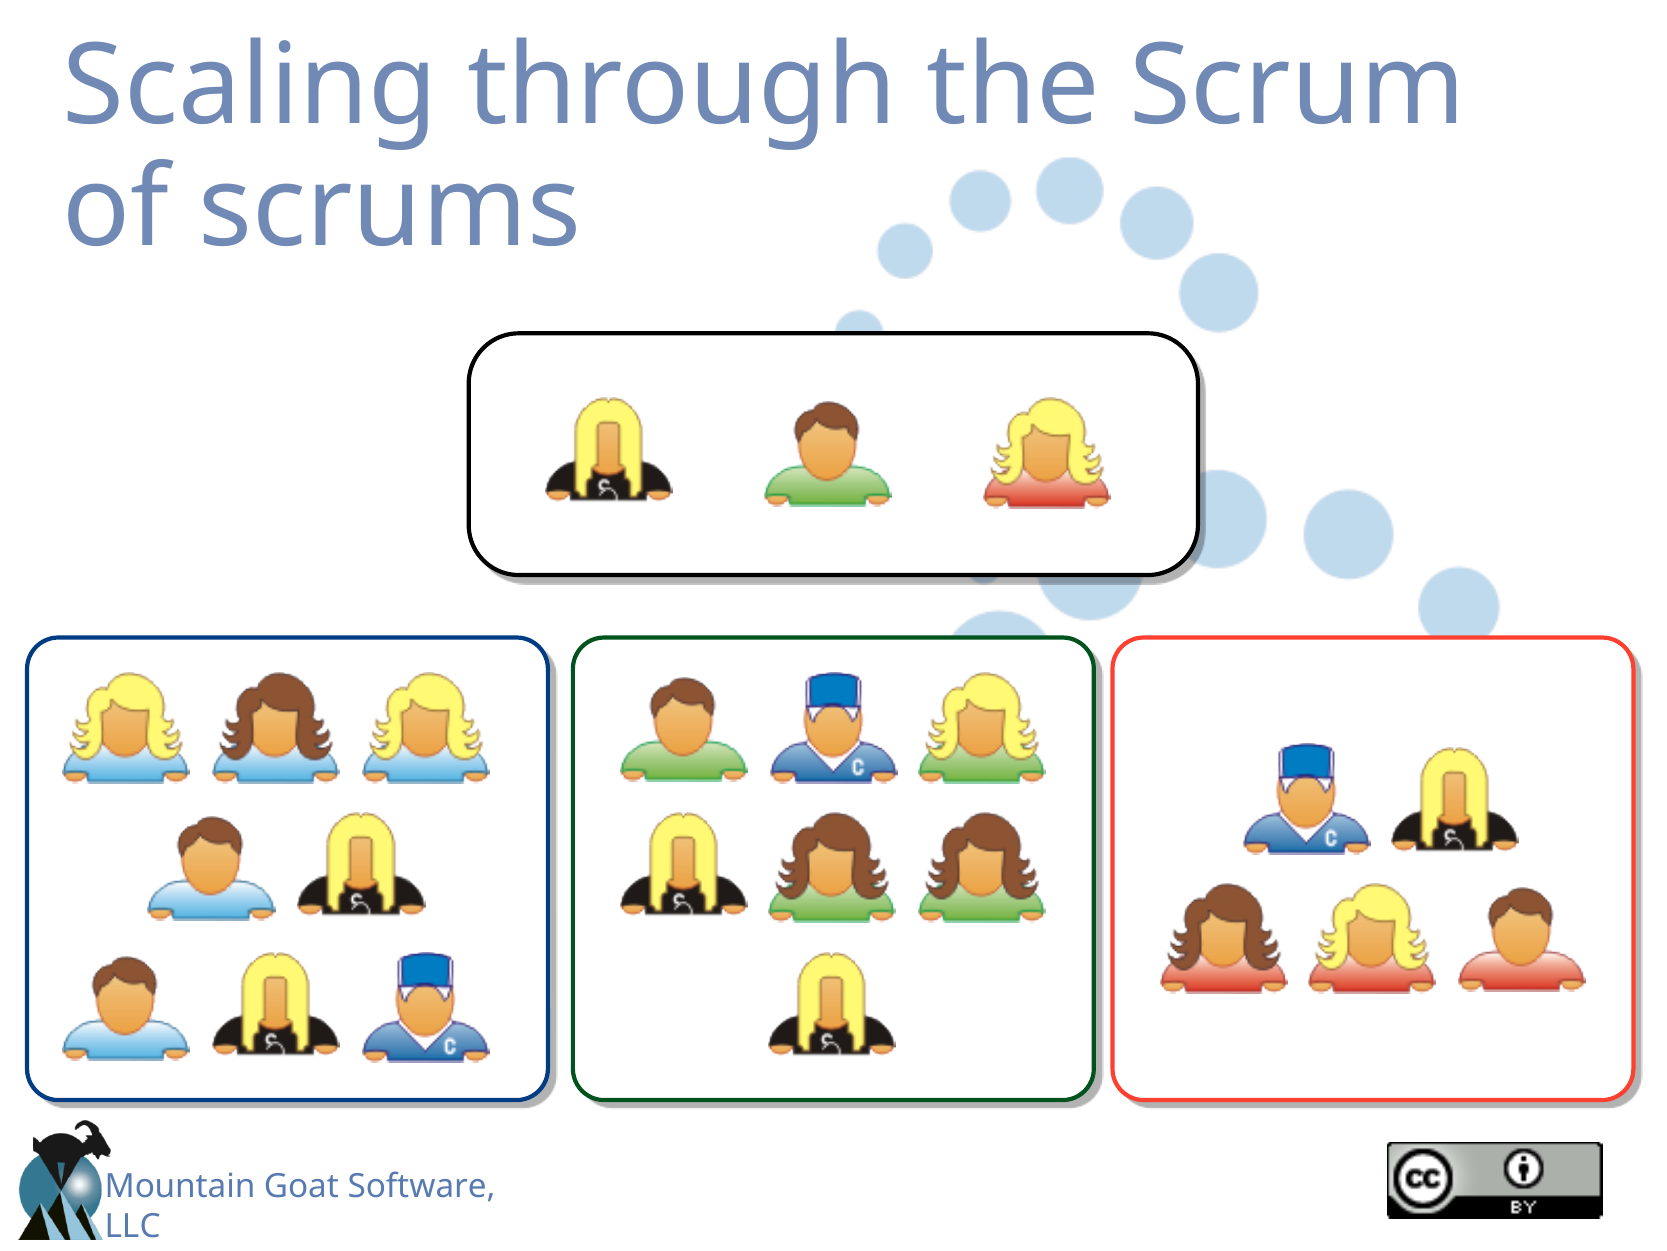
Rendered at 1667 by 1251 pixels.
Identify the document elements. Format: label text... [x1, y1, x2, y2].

picture [212, 952, 340, 1063]
picture [620, 812, 748, 923]
picture [918, 672, 1046, 784]
picture [1458, 887, 1586, 992]
picture [212, 672, 340, 784]
picture [918, 812, 1046, 923]
picture [768, 952, 896, 1063]
picture [983, 397, 1111, 509]
picture [764, 401, 892, 507]
picture [545, 397, 673, 509]
picture [770, 672, 898, 784]
picture [297, 812, 426, 923]
picture [768, 812, 896, 923]
text_box [27, 637, 548, 1101]
text_box [572, 637, 1094, 1101]
title Scaling through the Scrum of scrums [56, 18, 1609, 319]
picture [1243, 743, 1371, 855]
picture [62, 956, 190, 1061]
picture [1160, 883, 1288, 994]
picture [362, 952, 490, 1063]
text_box [468, 333, 1198, 576]
picture [18, 1120, 111, 1240]
picture [1391, 747, 1519, 859]
text_box [1112, 637, 1634, 1101]
picture [62, 672, 190, 784]
picture [362, 672, 490, 784]
picture [835, 319, 1563, 1096]
picture [147, 816, 276, 921]
picture [1387, 1142, 1603, 1219]
picture [620, 677, 748, 782]
picture [1308, 883, 1436, 994]
